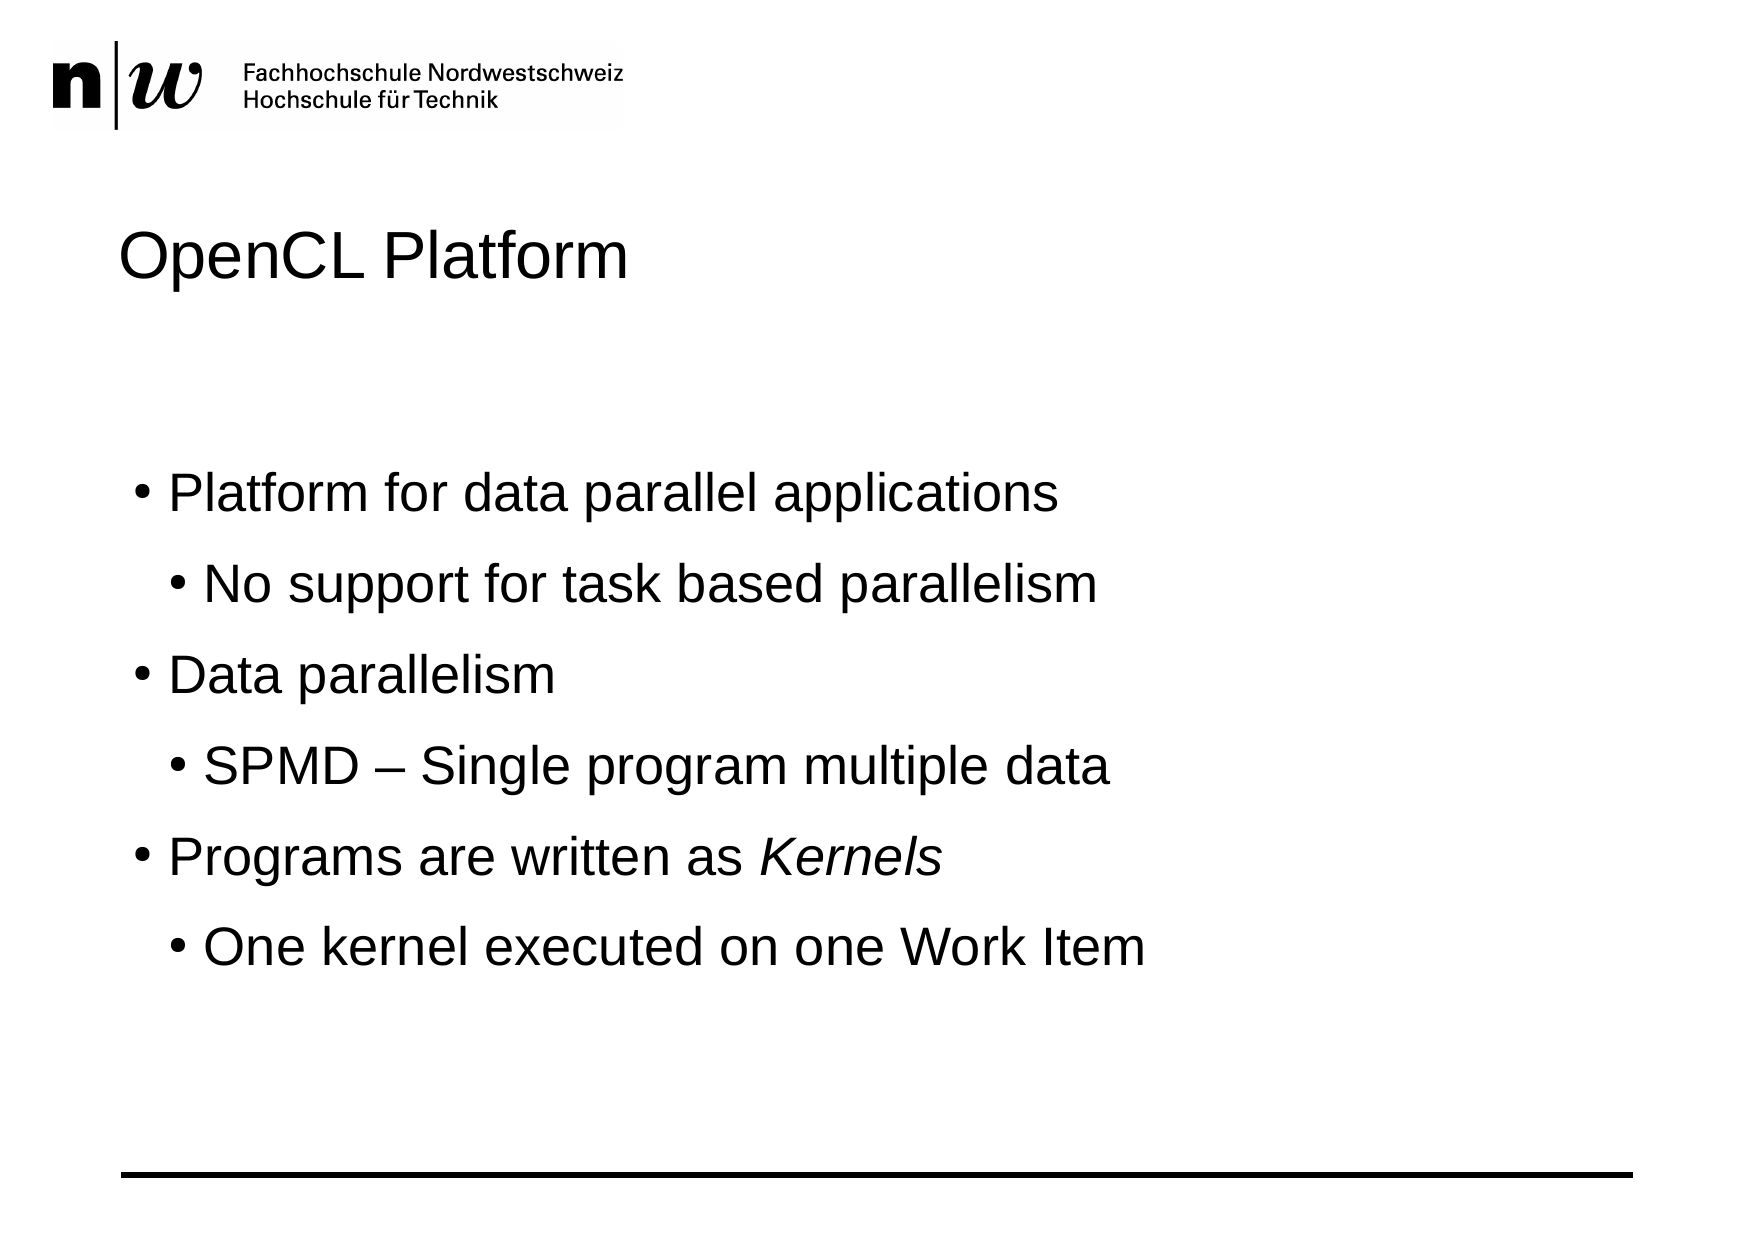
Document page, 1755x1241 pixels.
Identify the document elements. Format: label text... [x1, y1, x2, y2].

picture [53, 41, 623, 130]
text_box OpenCL Platform [118, 212, 1606, 296]
text_box Platform for data parallel applications No support for task based parallelism Data parallelism SPMD – Single program multiple data Programs are written as Kernels One kernel executed on one Work Item [118, 425, 1630, 1146]
